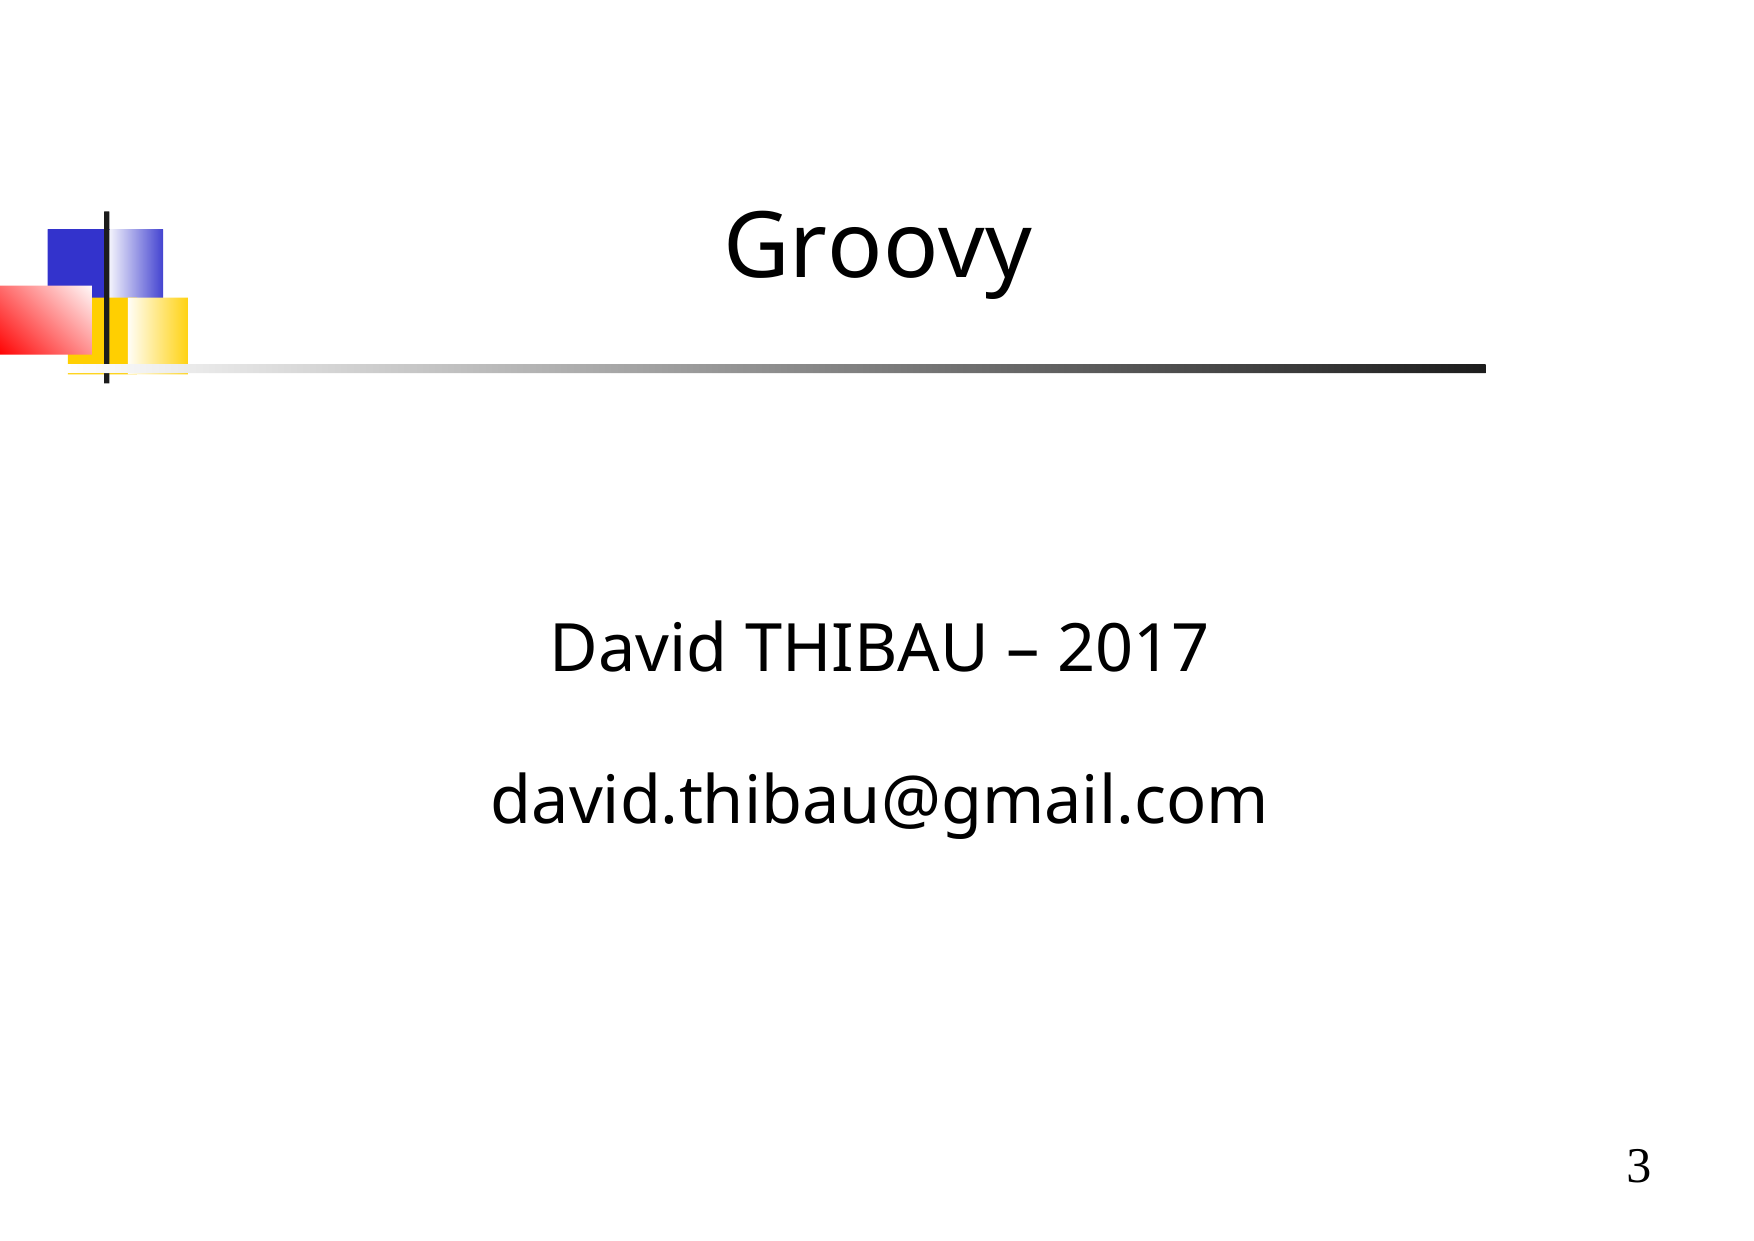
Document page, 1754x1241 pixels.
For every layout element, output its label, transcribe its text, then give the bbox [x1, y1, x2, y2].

title Groovy [179, 190, 1577, 301]
subtitle David THIBAU – 2017 david.thibau@gmail.com [179, 608, 1577, 841]
